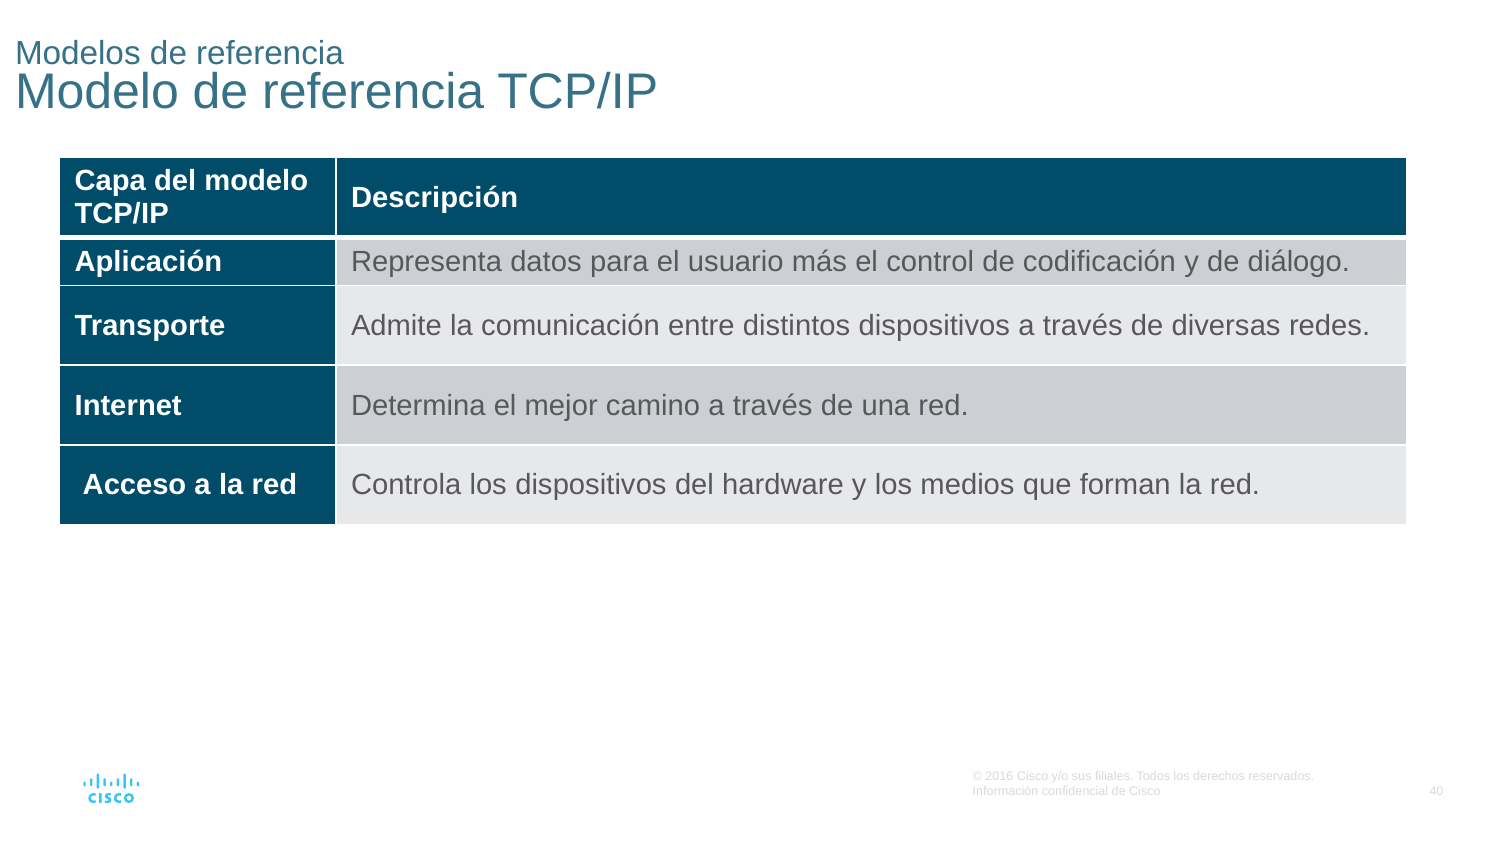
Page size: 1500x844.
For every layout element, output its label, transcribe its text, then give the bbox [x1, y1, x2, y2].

table_cell Transporte [60, 286, 335, 364]
table_cell Determina el mejor camino a través de una red. [337, 366, 1406, 444]
table_cell Internet [60, 366, 335, 444]
table_cell Controla los dispositivos del hardware y los medios que forman la red. [337, 446, 1406, 524]
table_cell Admite la comunicación entre distintos dispositivos a través de diversas redes. [337, 286, 1406, 364]
table_header Descripción [337, 158, 1406, 235]
title Modelos de referencia Modelo de referencia TCP/IP [0, 16, 1441, 141]
table_cell Representa datos para el usuario más el control de codificación y de diálogo. [337, 240, 1406, 285]
table_cell Aplicación [60, 240, 335, 285]
table_header Capa del modelo TCP/IP [60, 158, 335, 235]
table_cell Acceso a la red [60, 446, 335, 524]
